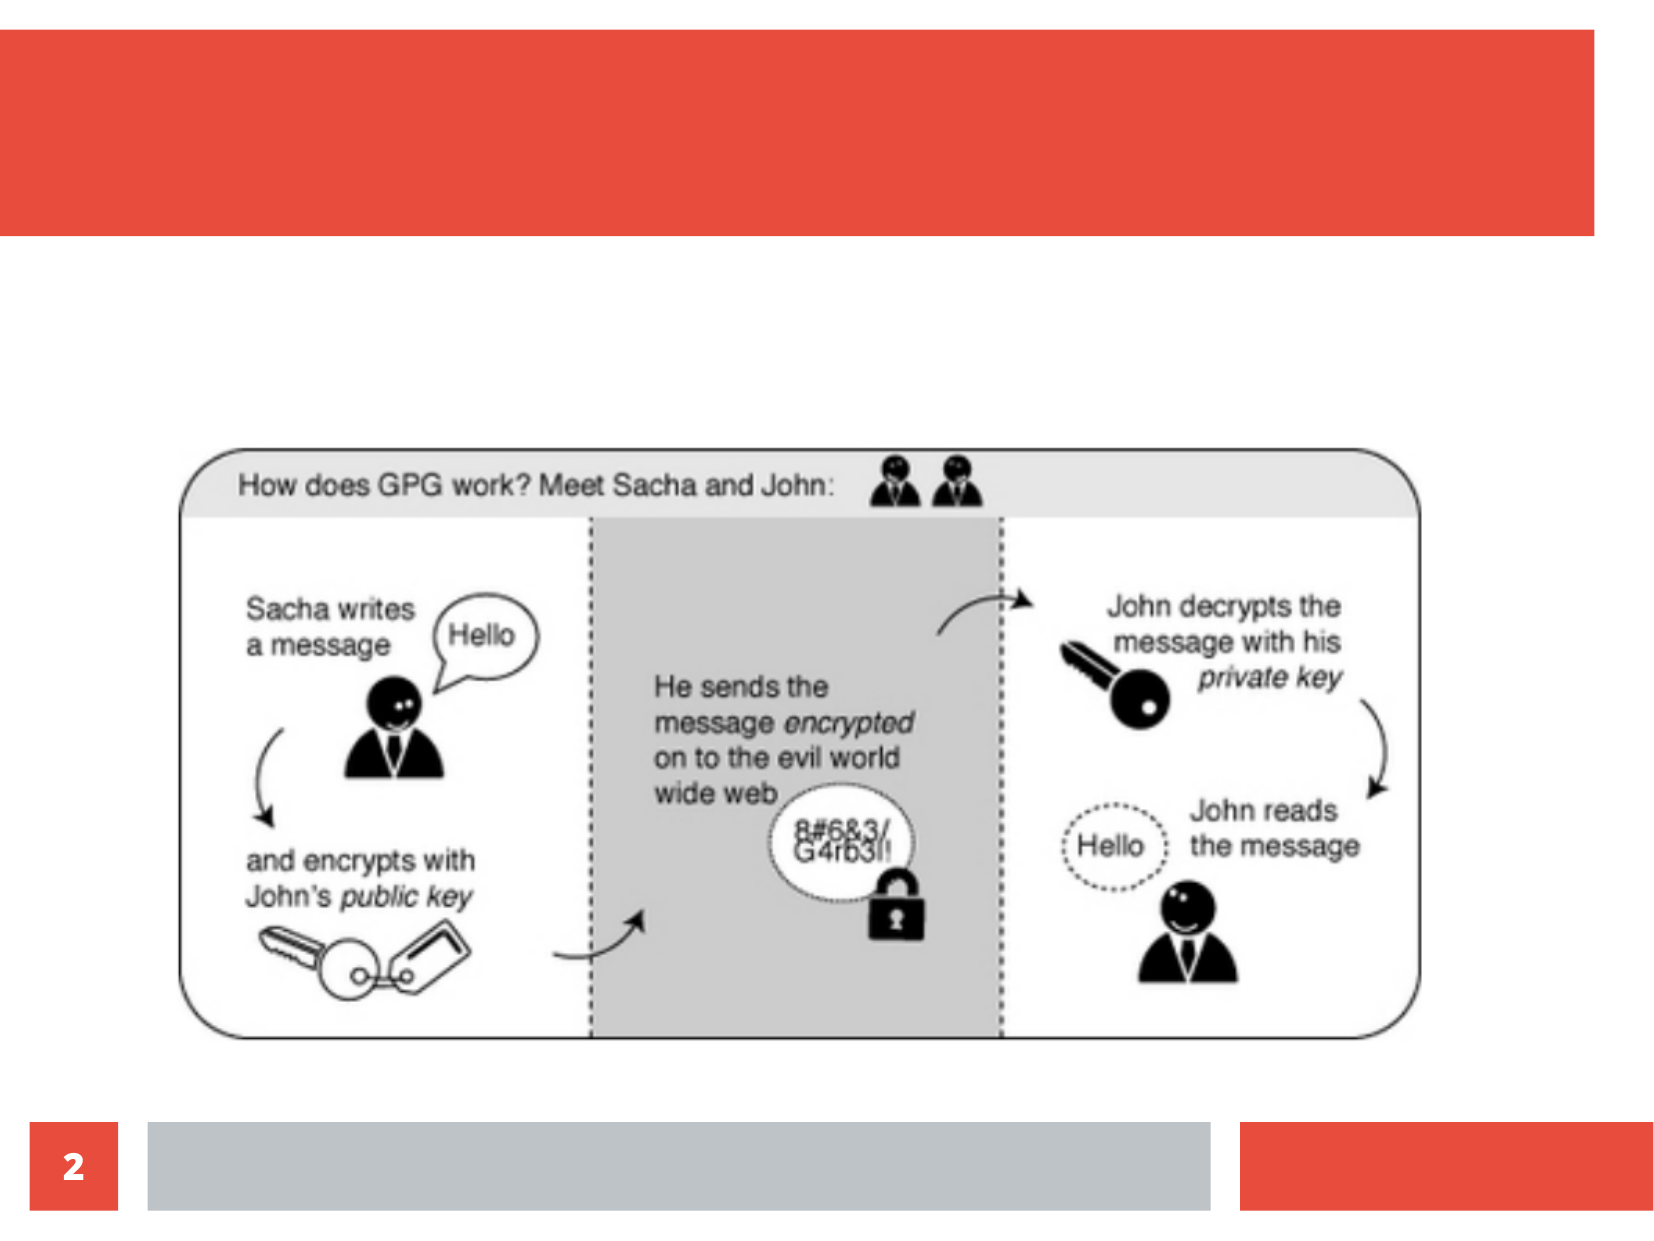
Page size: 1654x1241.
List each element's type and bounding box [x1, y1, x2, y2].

picture [129, 431, 1453, 1063]
